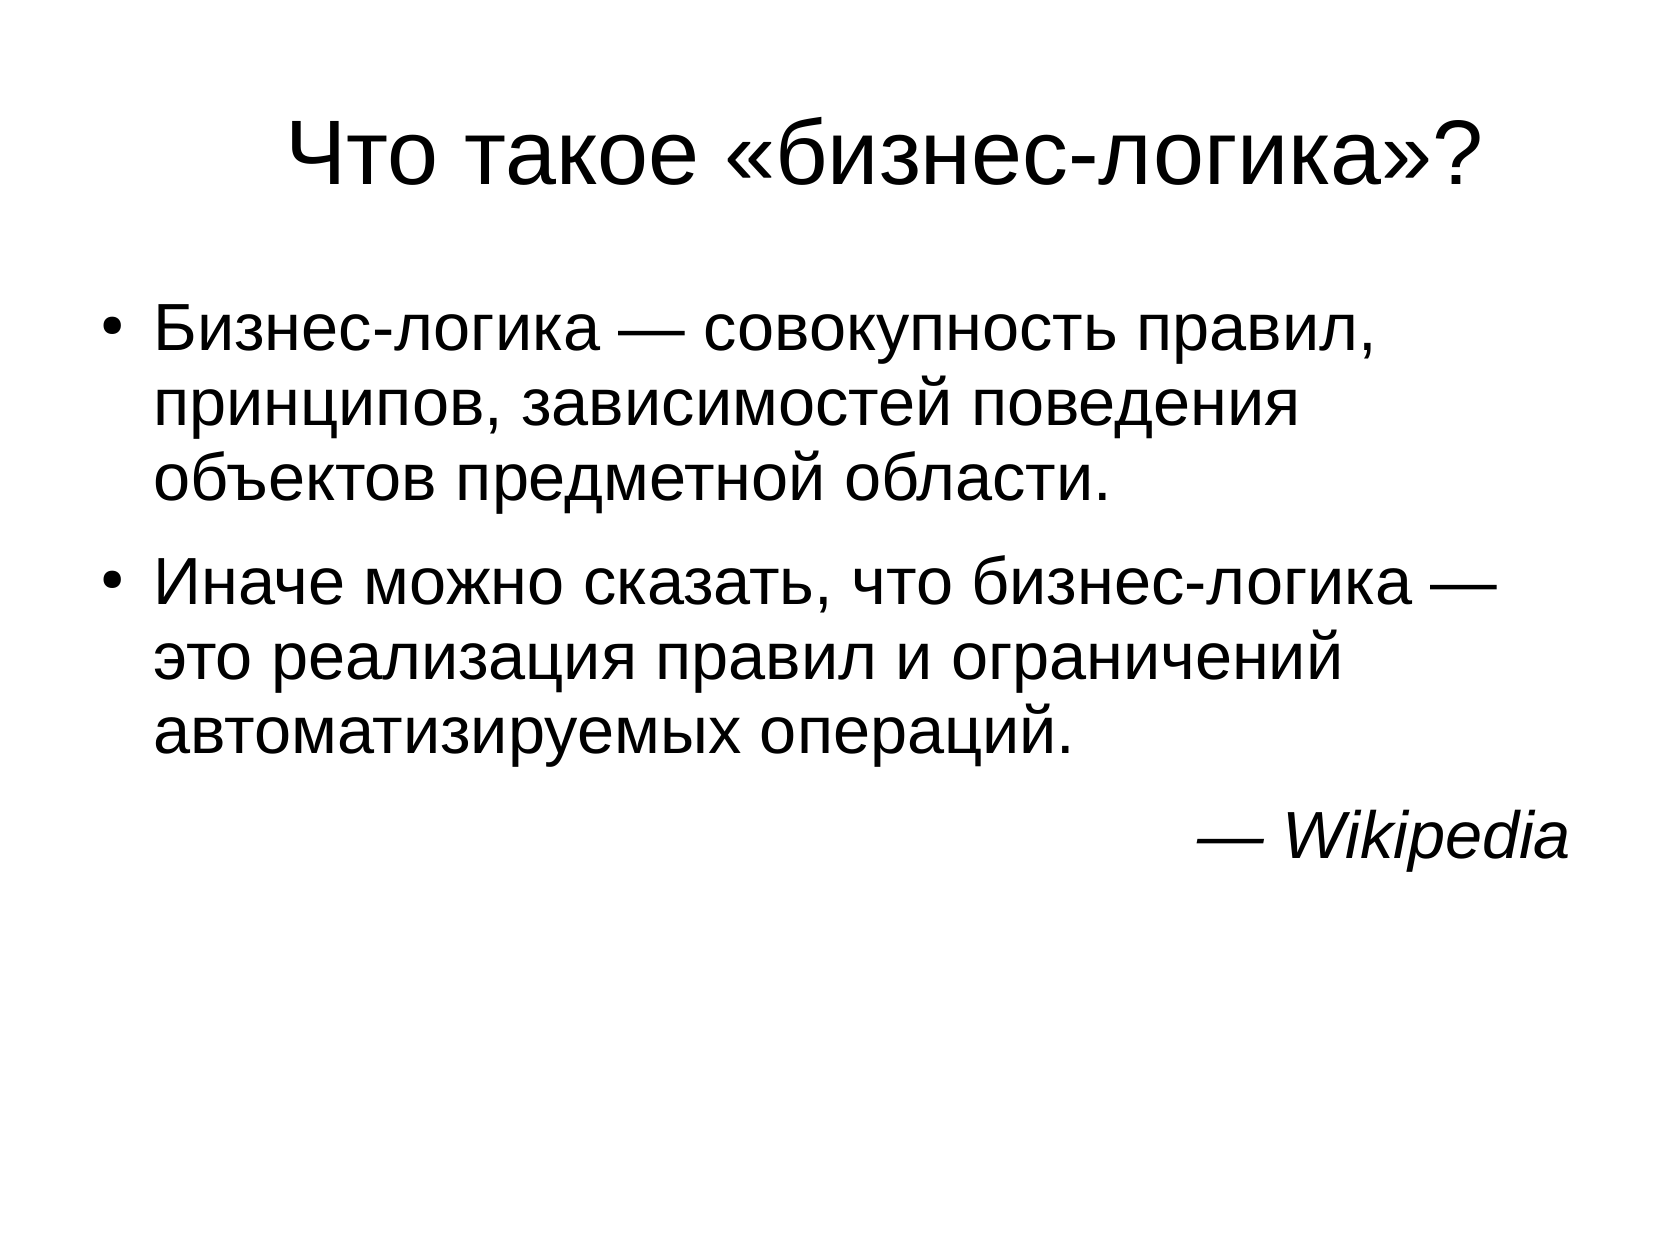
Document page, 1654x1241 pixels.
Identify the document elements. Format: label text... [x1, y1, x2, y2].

list Бизнес-логика — совокупность правил, принципов, зависимостей поведения объектов предметной области. Иначе можно сказать, что бизнес-логика — это реализация правил и ограничений автоматизируемых операций. — Wikipedia [82, 290, 1571, 1109]
title Что такое «бизнес-логика»? [82, 49, 1571, 257]
